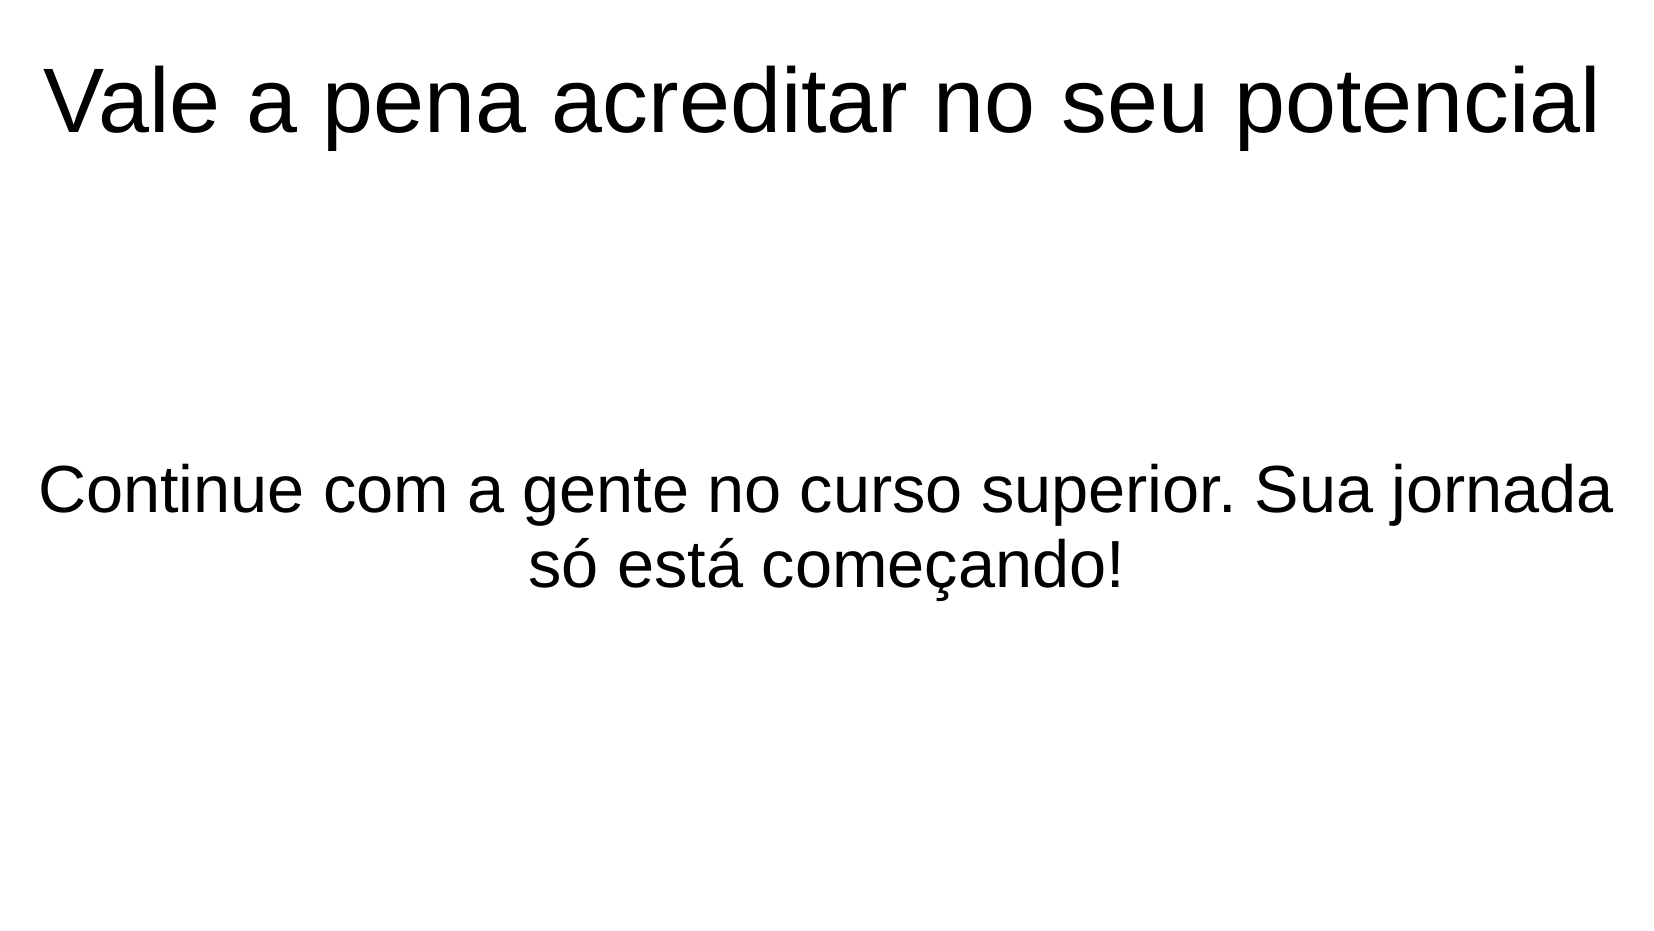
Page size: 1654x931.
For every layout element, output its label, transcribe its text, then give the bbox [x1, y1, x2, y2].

title Vale a pena acreditar no seu potencial [0, 23, 1654, 179]
subtitle Continue com a gente no curso superior. Sua jornada só está começando! [0, 206, 1654, 848]
